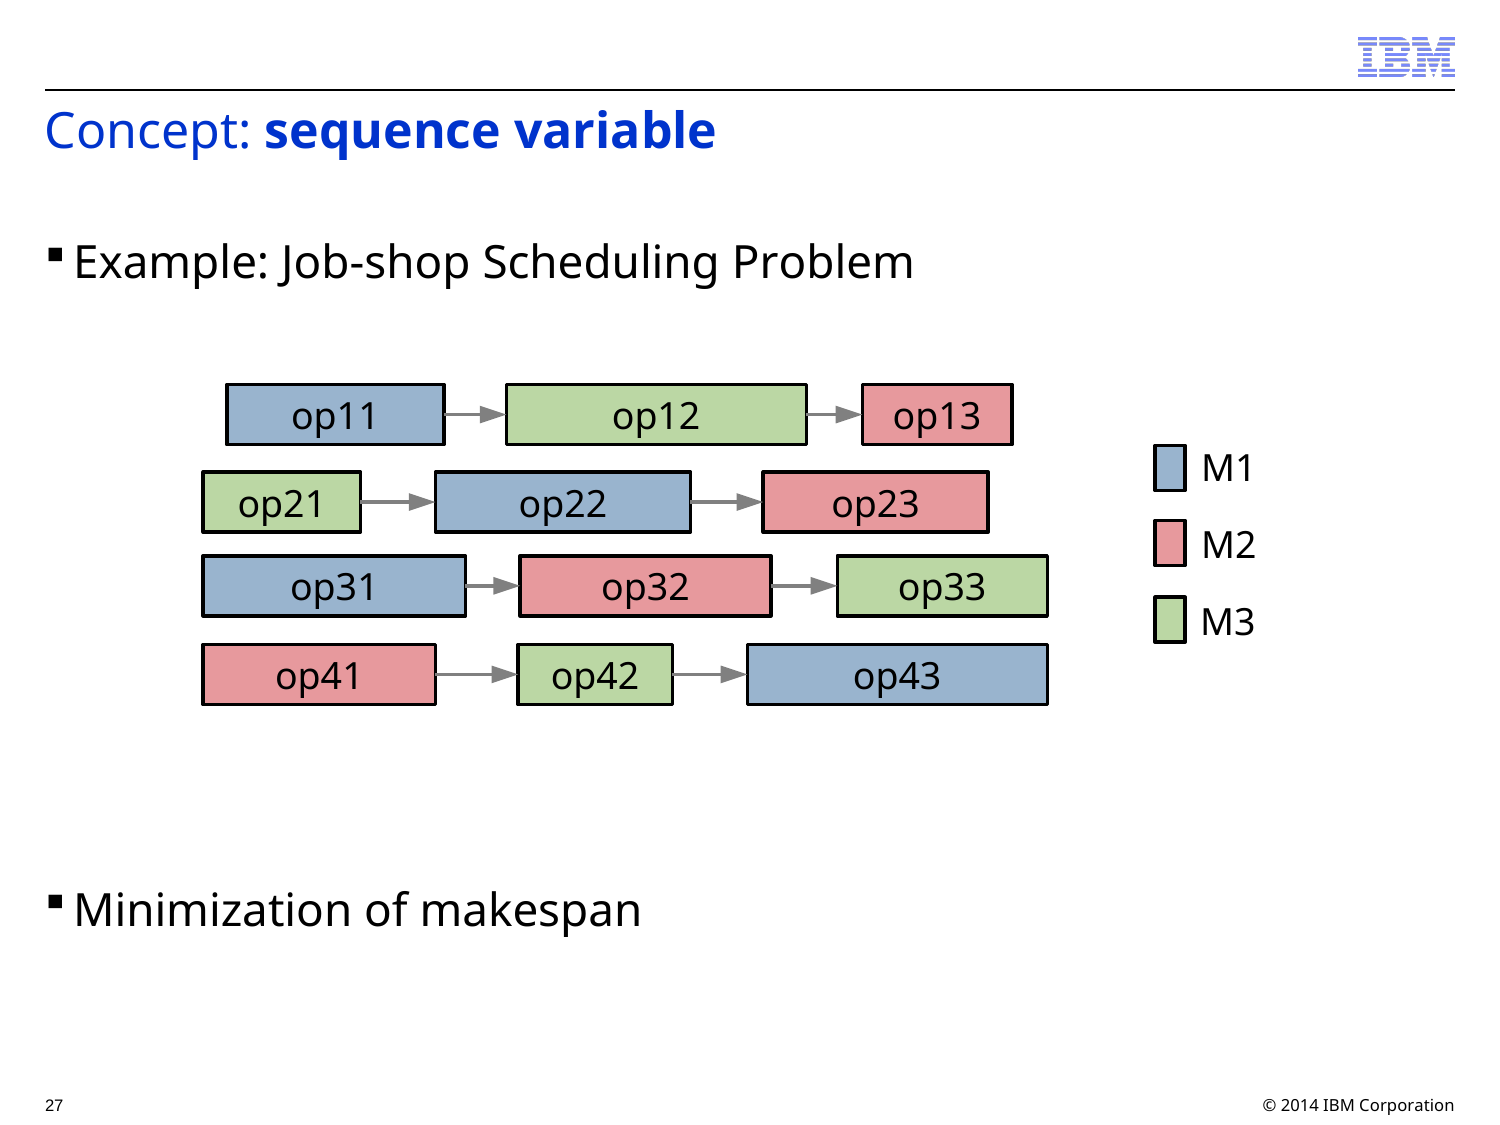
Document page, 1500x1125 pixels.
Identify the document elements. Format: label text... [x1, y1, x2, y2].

list Example: Job-shop Scheduling Problem Minimization of makespan [29, 224, 1426, 1025]
text_box op22 [435, 472, 691, 533]
text_box M2 [1186, 513, 1268, 574]
text_box op32 [520, 555, 771, 616]
picture [1358, 37, 1455, 77]
text_box op13 [862, 384, 1012, 445]
text_box [1155, 597, 1185, 643]
text_box op41 [203, 644, 436, 705]
text_box op23 [763, 472, 989, 533]
text_box op43 [747, 644, 1048, 705]
text_box op21 [203, 472, 361, 533]
text_box op12 [506, 384, 807, 445]
text_box op31 [203, 555, 466, 616]
text_box op42 [518, 644, 673, 705]
text_box [1155, 520, 1186, 566]
text_box op11 [226, 384, 445, 445]
text_box M1 [1186, 436, 1268, 497]
text_box M3 [1185, 590, 1268, 650]
title Concept: sequence variable [29, 97, 1500, 203]
text_box op33 [837, 555, 1048, 616]
text_box [1155, 445, 1186, 491]
